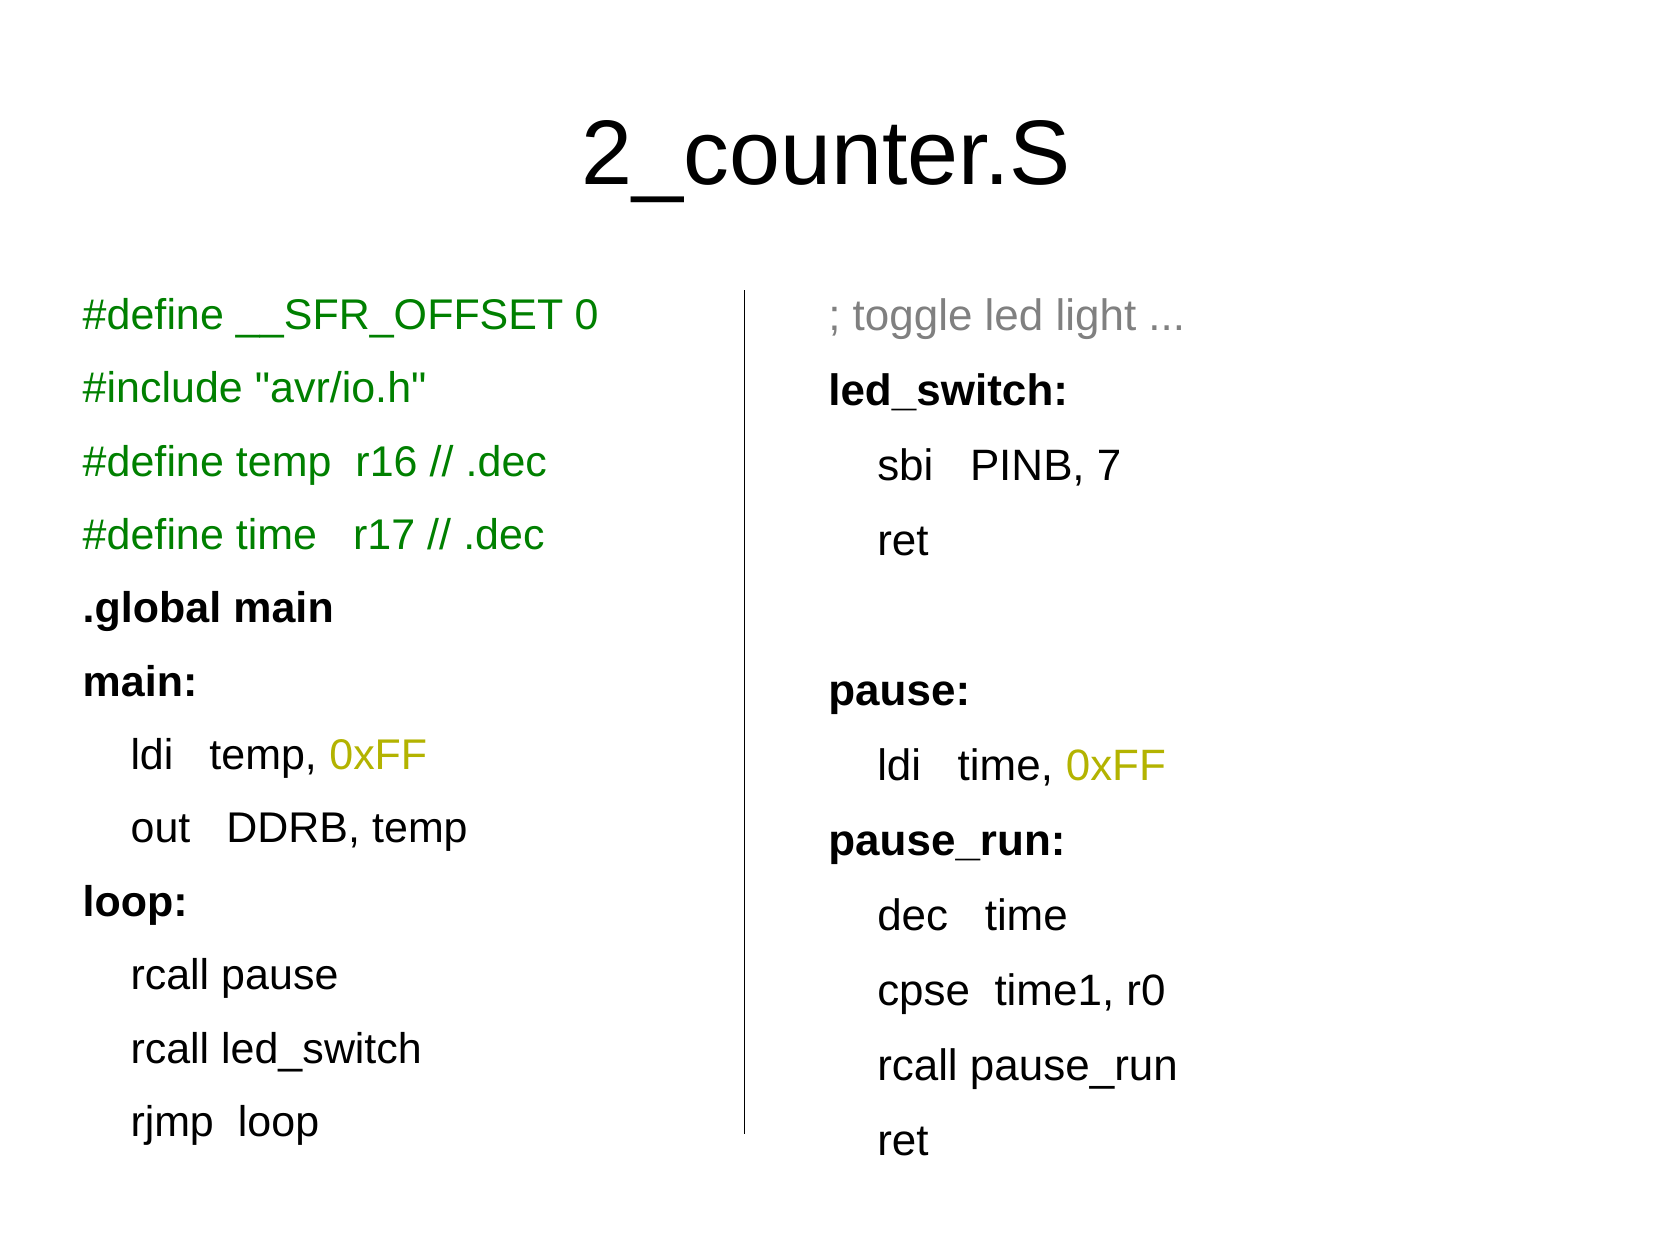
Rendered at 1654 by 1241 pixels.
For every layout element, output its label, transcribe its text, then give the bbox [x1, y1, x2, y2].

list #define __SFR_OFFSET 0 #include "avr/io.h" #define temp r16 // .dec #define time r17 // .dec .global main main: ldi temp, 0xFF out DDRB, temp loop: rcall pause rcall led_switch rjmp loop [82, 290, 793, 1158]
list ; toggle led light ... led_switch: sbi PINB, 7 ret pause: ldi time, 0xFF pause_run: dec time cpse time1, r0 rcall pause_run ret [828, 290, 1539, 1170]
title 2_counter.S [82, 49, 1571, 257]
